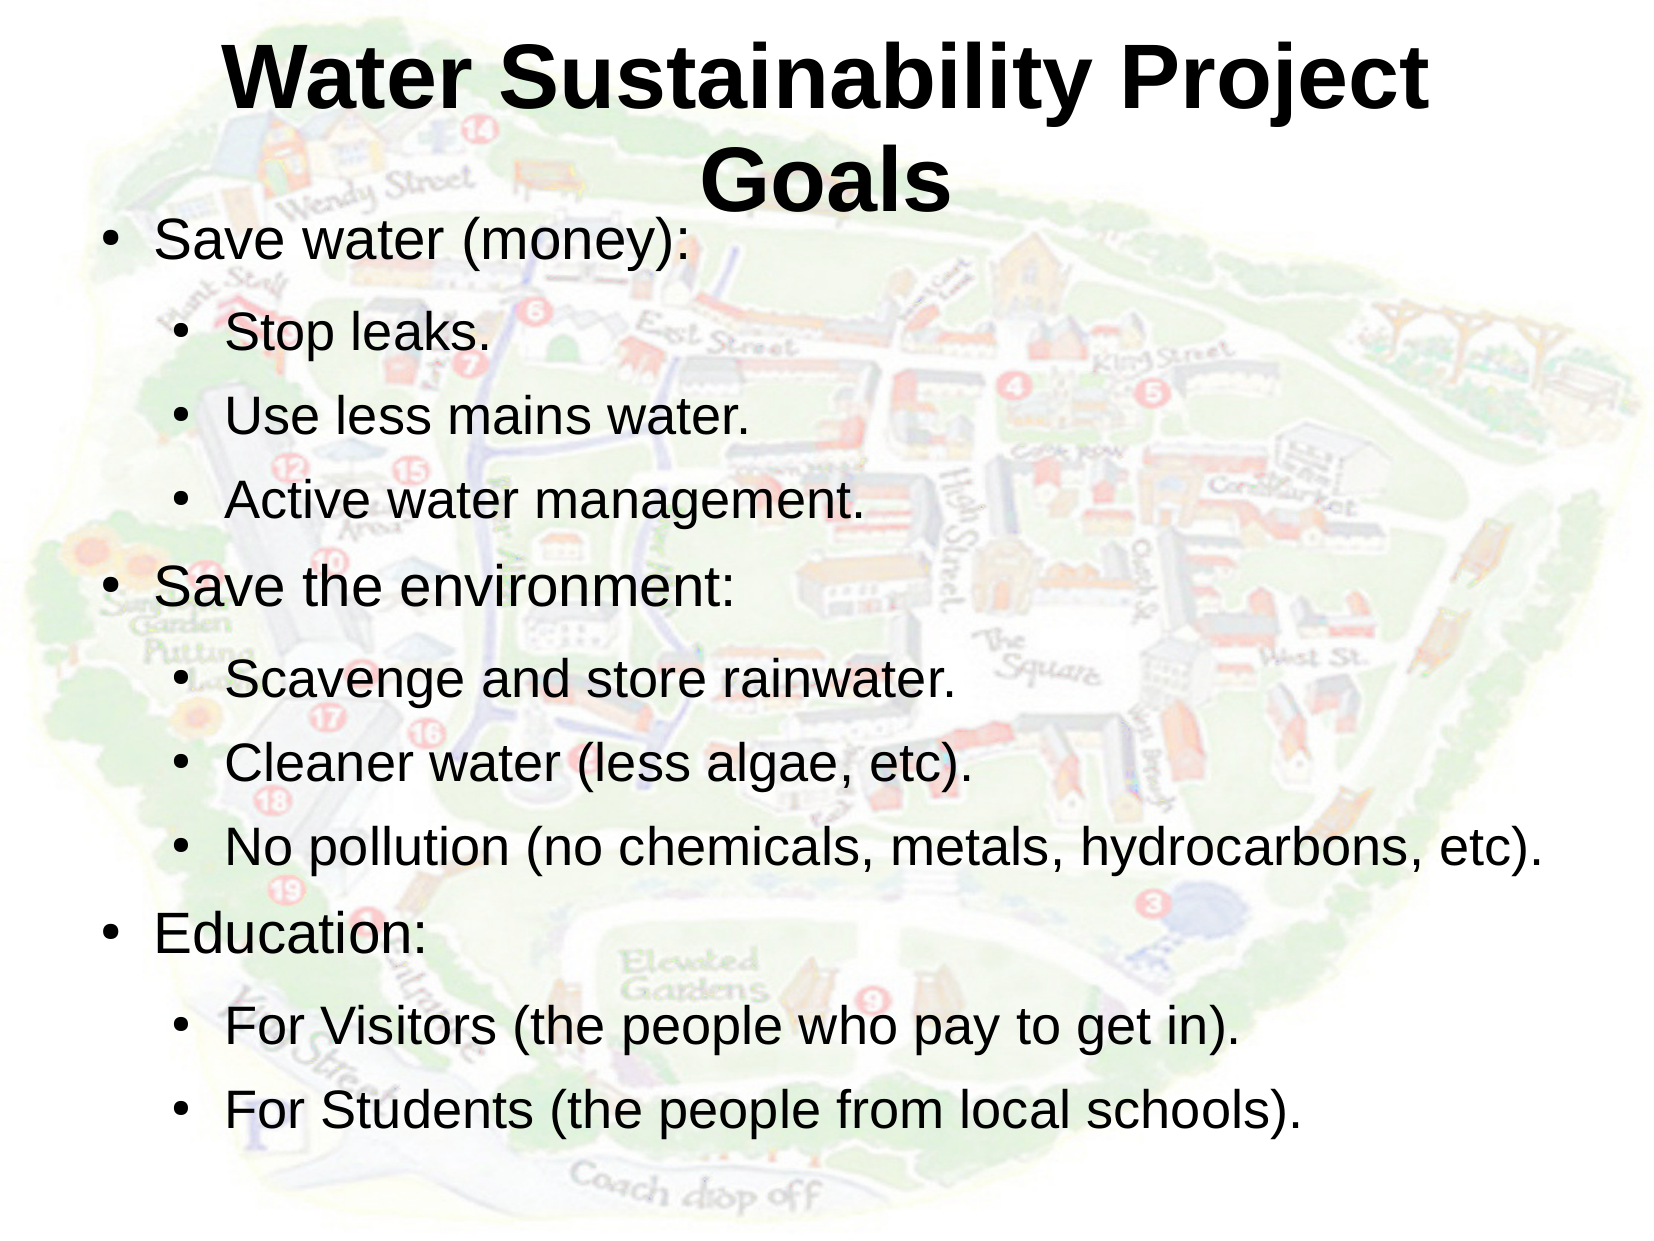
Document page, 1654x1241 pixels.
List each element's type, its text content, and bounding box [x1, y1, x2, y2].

title Water Sustainability Project Goals [82, 25, 1571, 206]
picture [0, 0, 1654, 1241]
list Save water (money): Stop leaks. Use less mains water. Active water management. Save the environment: Scavenge and store rainwater. Cleaner water (less algae, etc). No pollution (no chemicals, metals, hydrocarbons, etc). Education: For Visitors (the people who pay to get in). For Students (the people from local schools). [82, 206, 1571, 1152]
